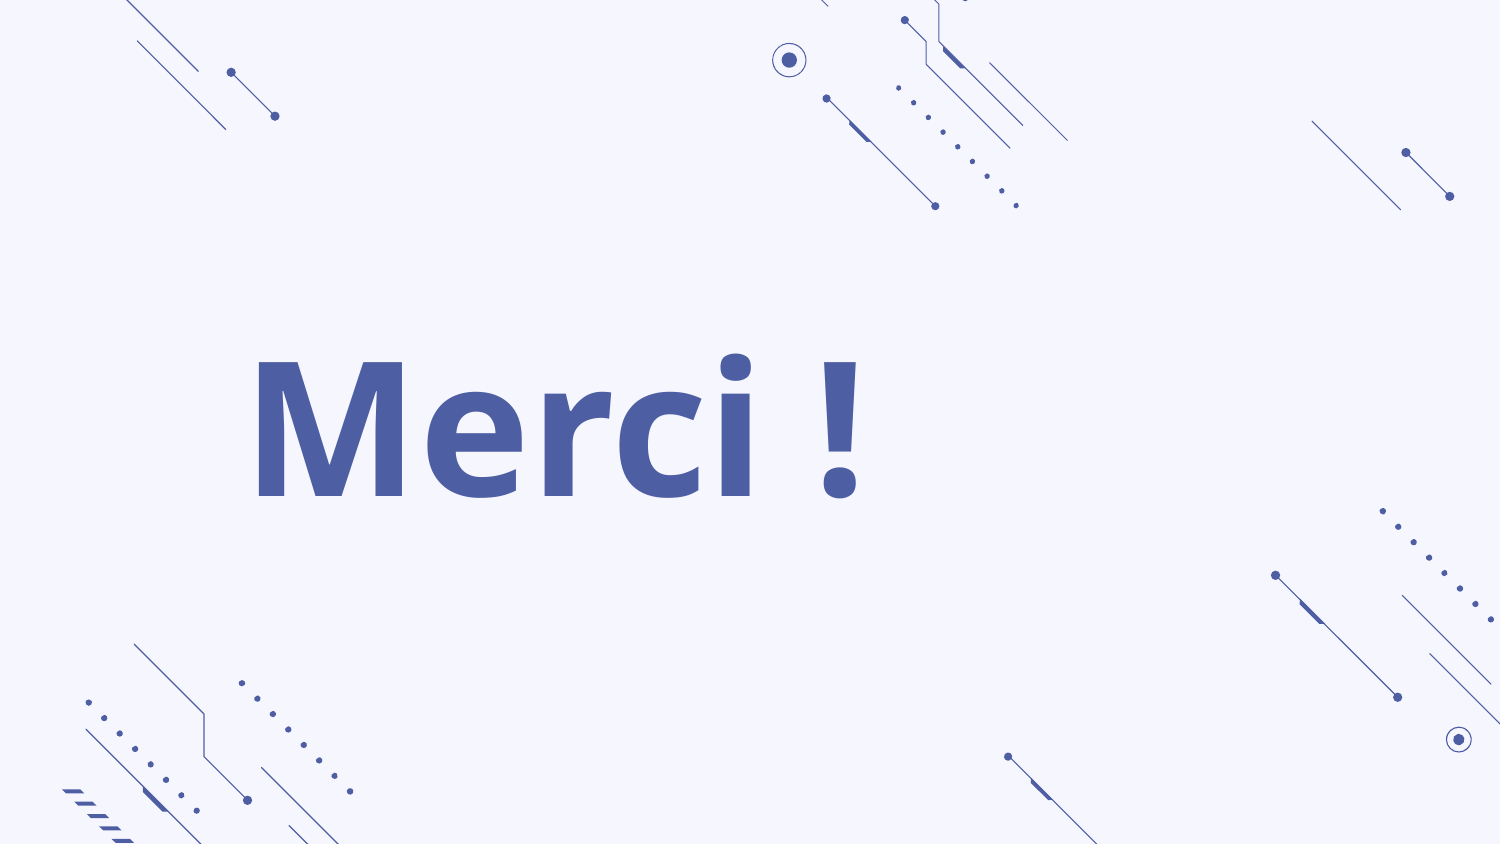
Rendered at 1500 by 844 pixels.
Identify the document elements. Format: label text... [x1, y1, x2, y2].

text_box [772, 42, 807, 78]
text_box [288, 825, 309, 844]
text_box [147, 761, 154, 768]
text_box [346, 788, 354, 795]
text_box [85, 728, 202, 844]
text_box [116, 730, 123, 737]
text_box [133, 643, 253, 805]
text_box [61, 789, 85, 794]
text_box [131, 745, 139, 753]
text_box [822, 94, 940, 211]
text_box [300, 741, 307, 749]
text_box [316, 757, 323, 764]
title Merci ! [227, 91, 1197, 753]
text_box [178, 792, 185, 799]
text_box [86, 814, 110, 819]
text_box [261, 766, 339, 844]
text_box [74, 801, 97, 806]
text_box [934, 0, 1024, 127]
text_box [900, 16, 1011, 149]
text_box [910, 99, 917, 106]
text_box [85, 699, 92, 706]
text_box [111, 838, 134, 843]
text_box [162, 776, 170, 784]
text_box [969, 158, 976, 165]
text_box [989, 62, 1068, 141]
text_box [238, 680, 246, 687]
text_box [285, 726, 292, 733]
text_box [821, 0, 829, 7]
text_box [101, 714, 108, 722]
text_box [254, 695, 261, 702]
text_box [269, 710, 276, 718]
text_box [925, 114, 931, 121]
text_box [193, 807, 200, 814]
text_box [331, 772, 338, 779]
text_box [1013, 202, 1019, 209]
text_box [99, 826, 122, 831]
